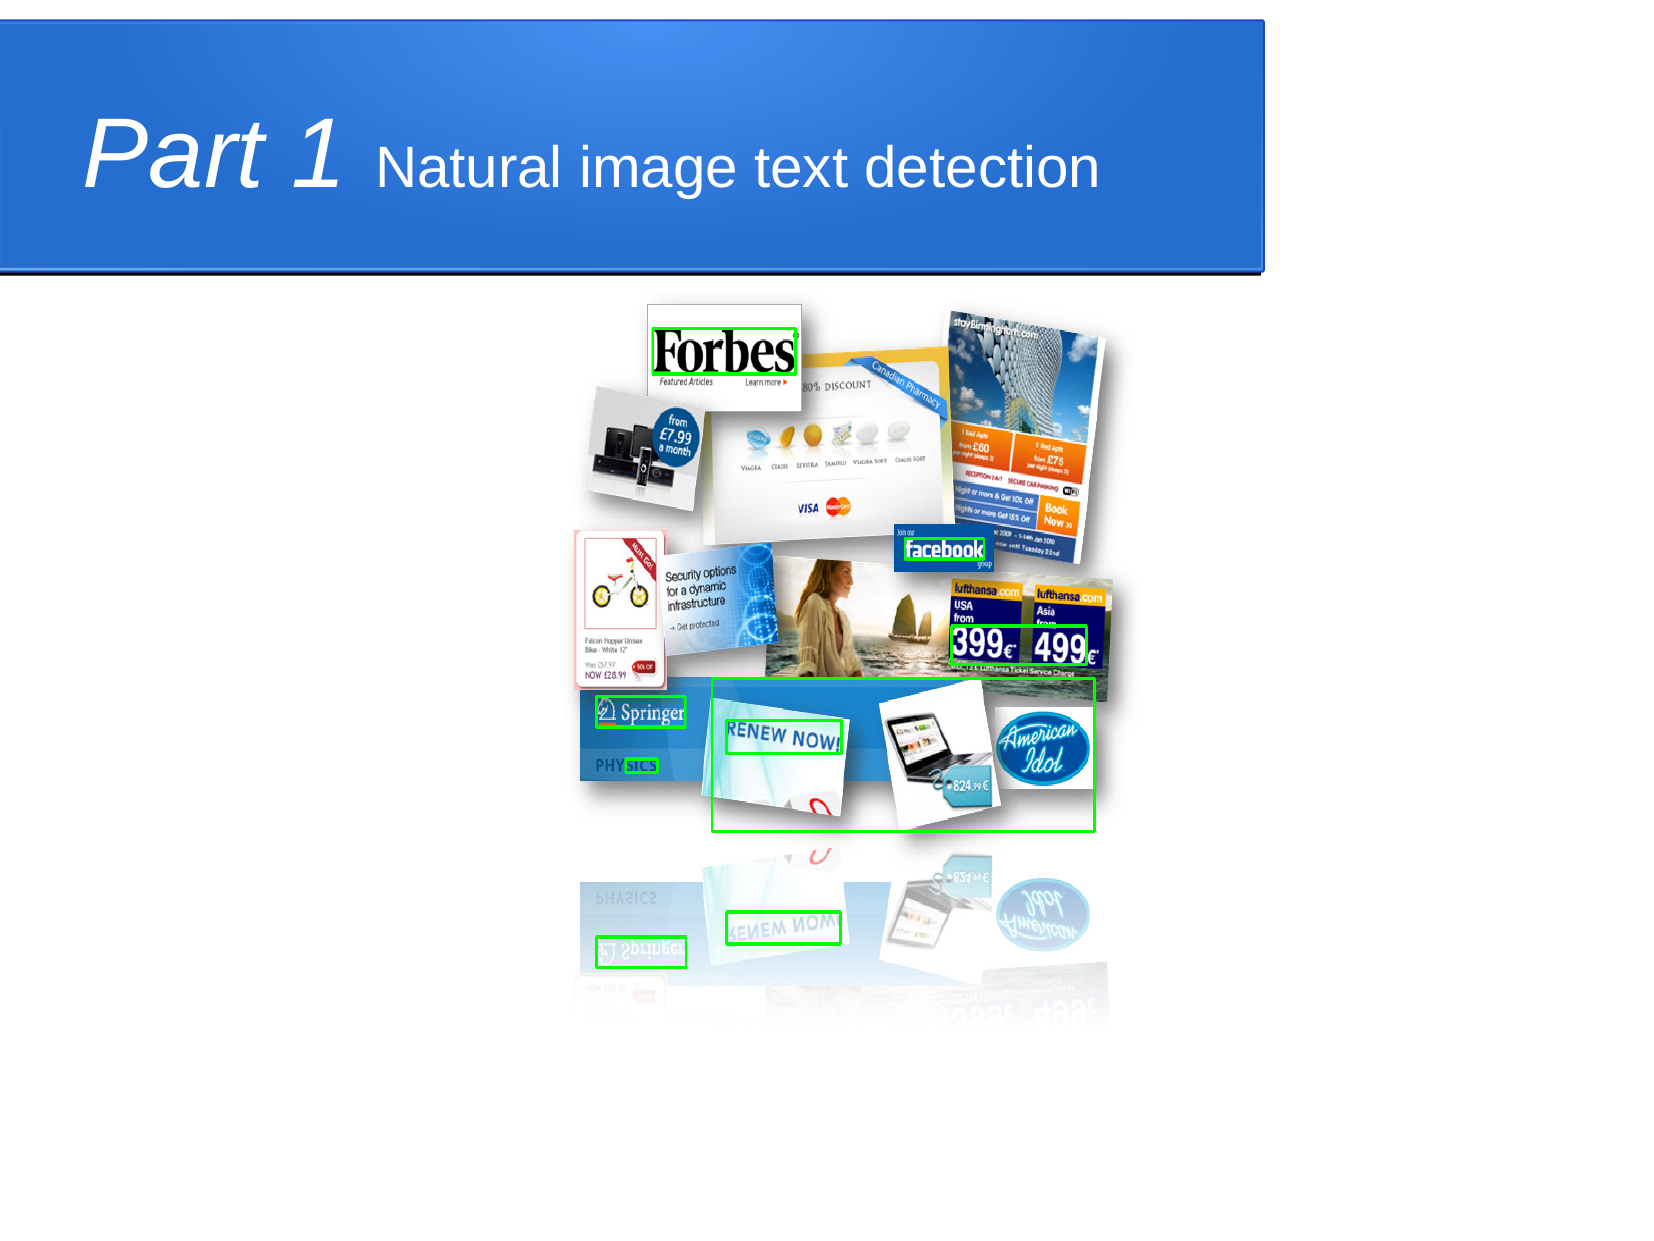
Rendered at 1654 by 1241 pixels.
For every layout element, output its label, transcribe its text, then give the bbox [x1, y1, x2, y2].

picture [555, 290, 1141, 1071]
title Part 1 Natural image text detection [82, 49, 1250, 257]
